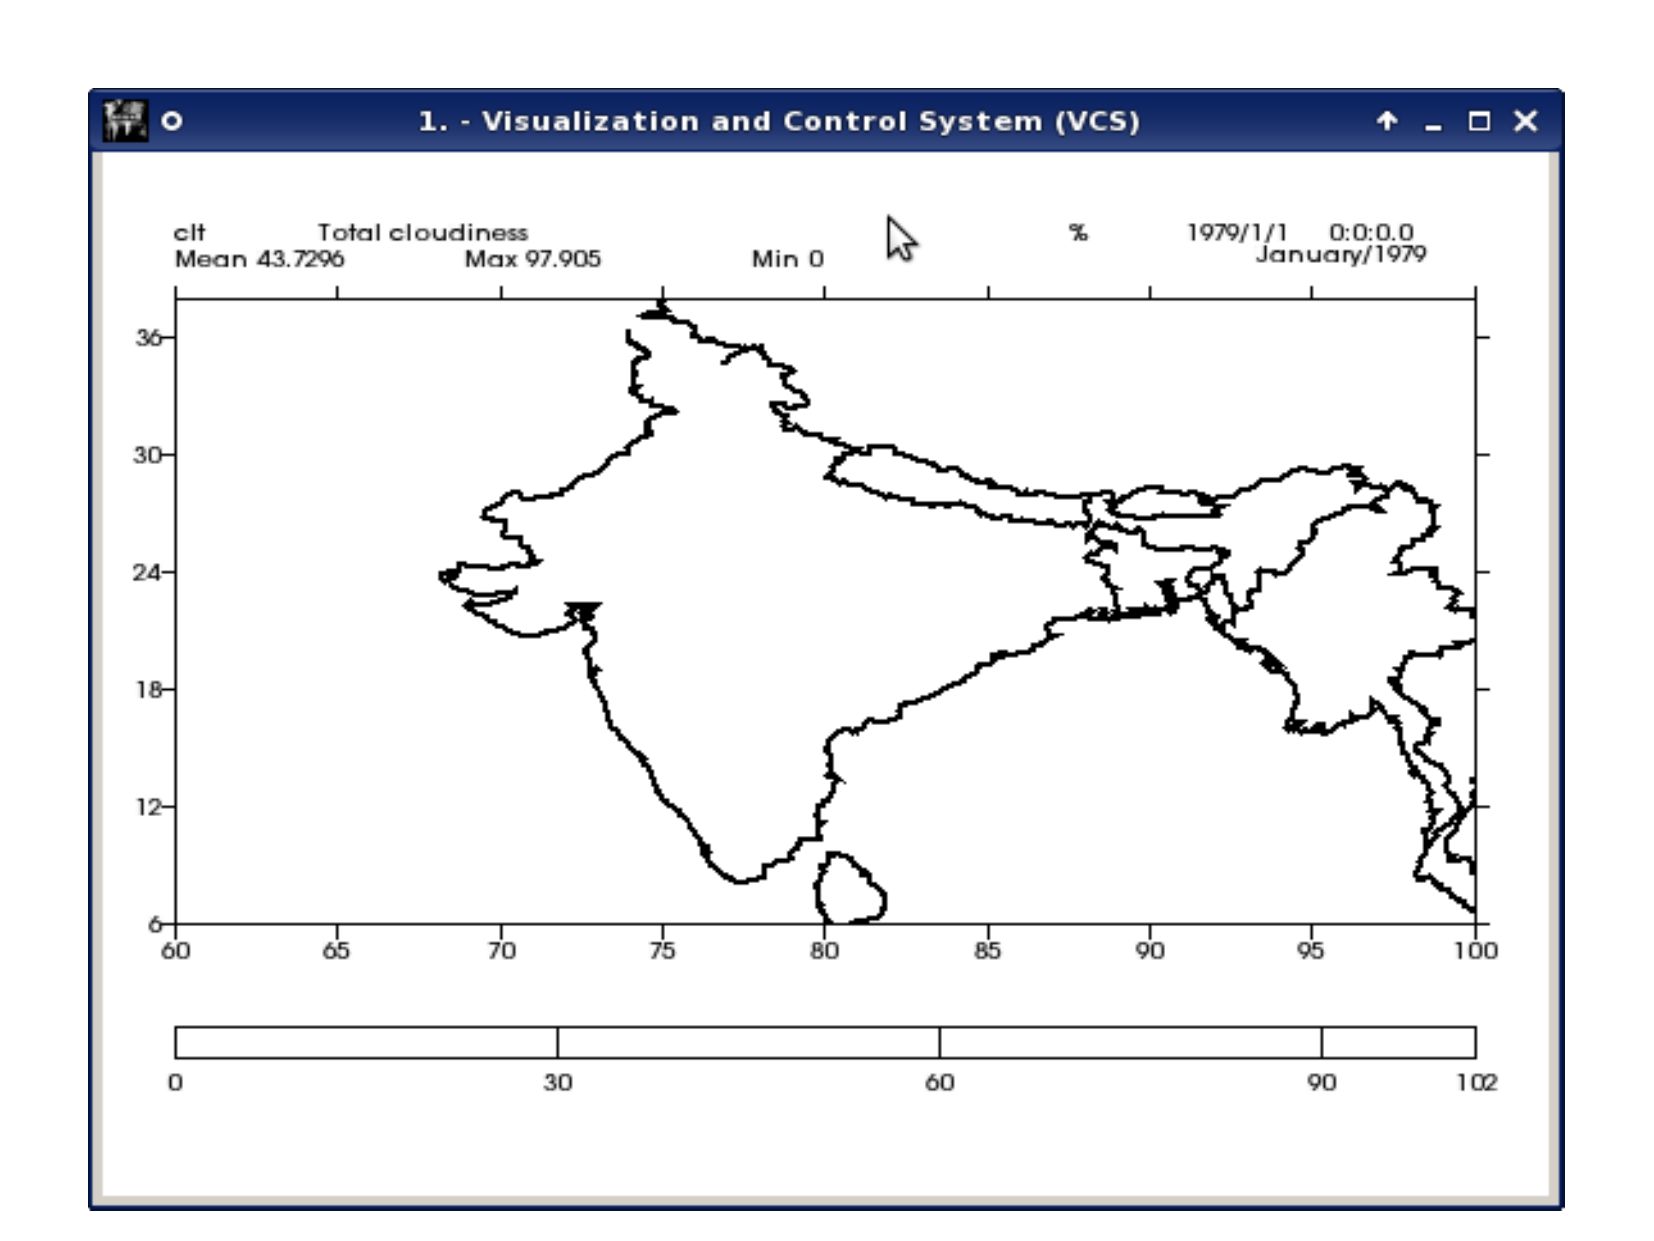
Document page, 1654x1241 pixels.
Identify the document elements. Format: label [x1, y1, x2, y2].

picture [88, 88, 1565, 1211]
